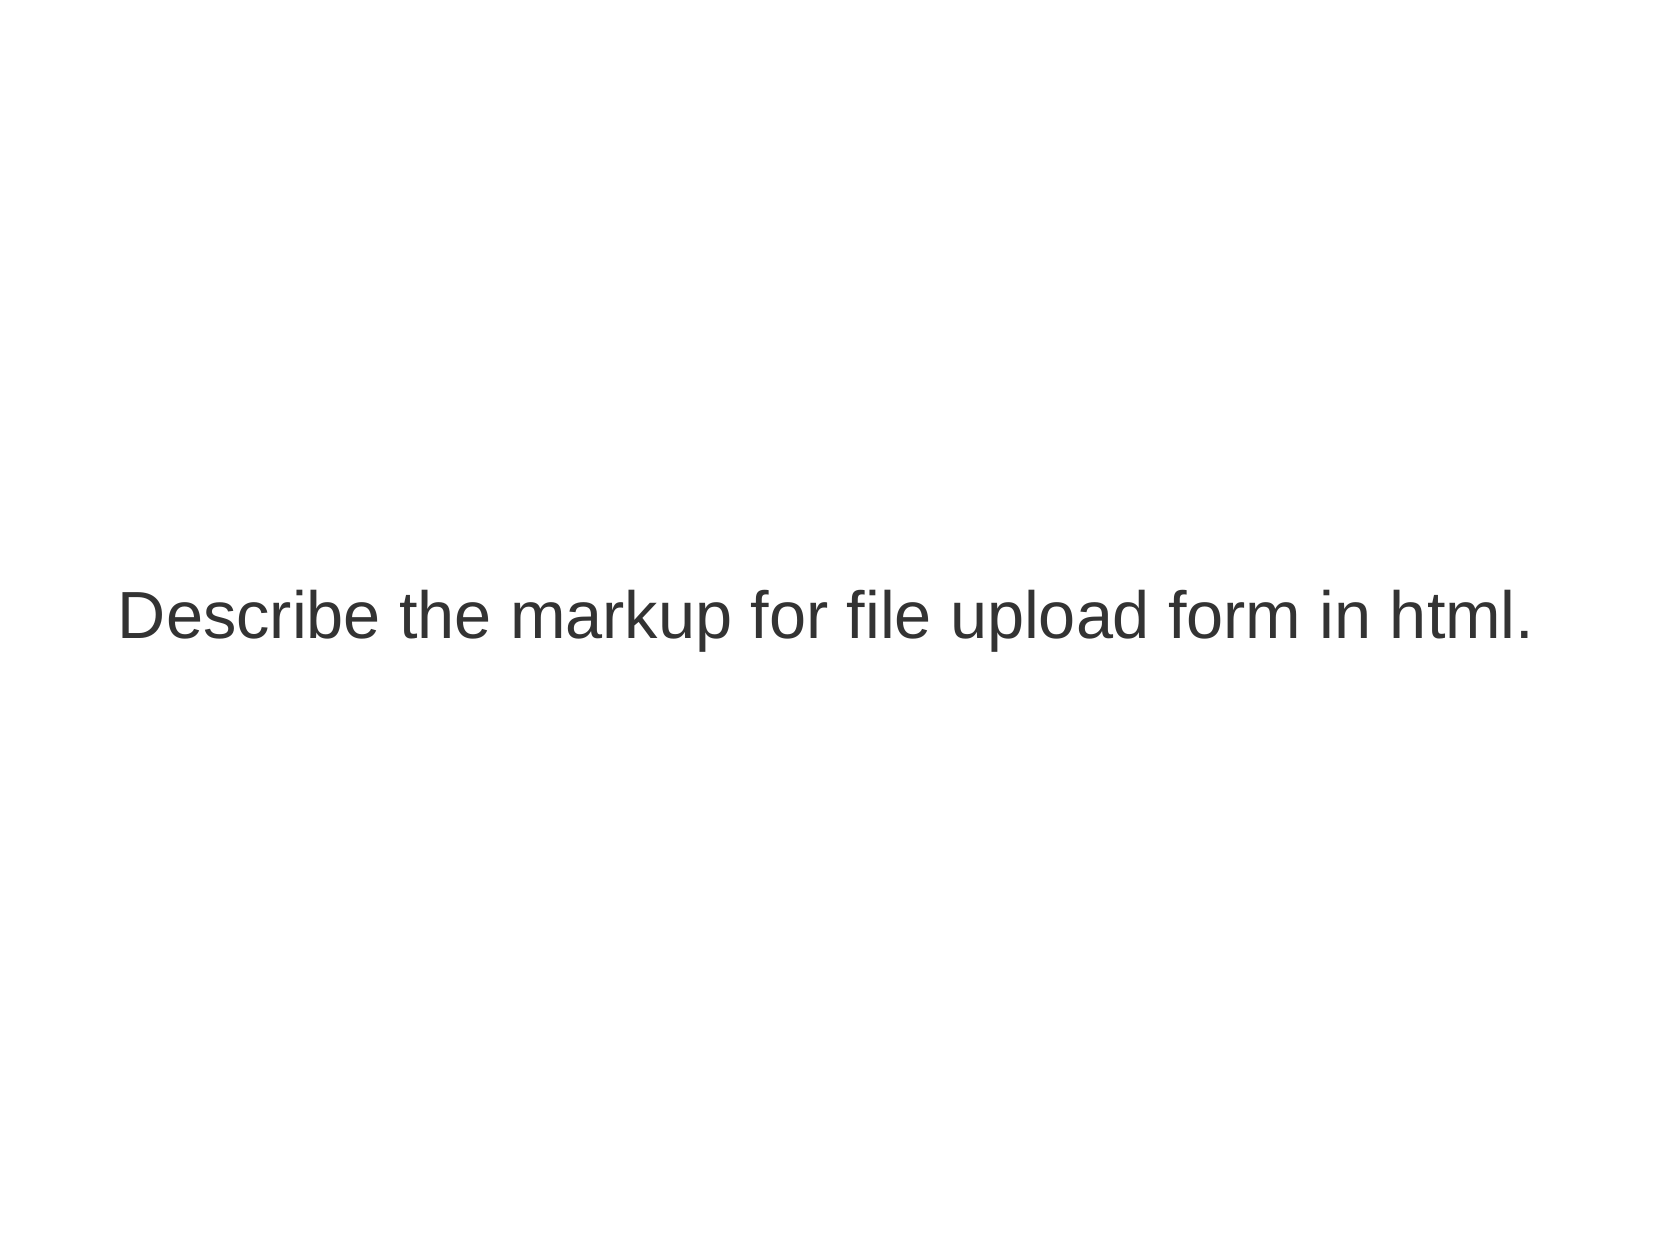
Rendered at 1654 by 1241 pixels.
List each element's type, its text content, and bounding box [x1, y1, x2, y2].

subtitle Describe the markup for file upload form in html. [82, 49, 1571, 1182]
